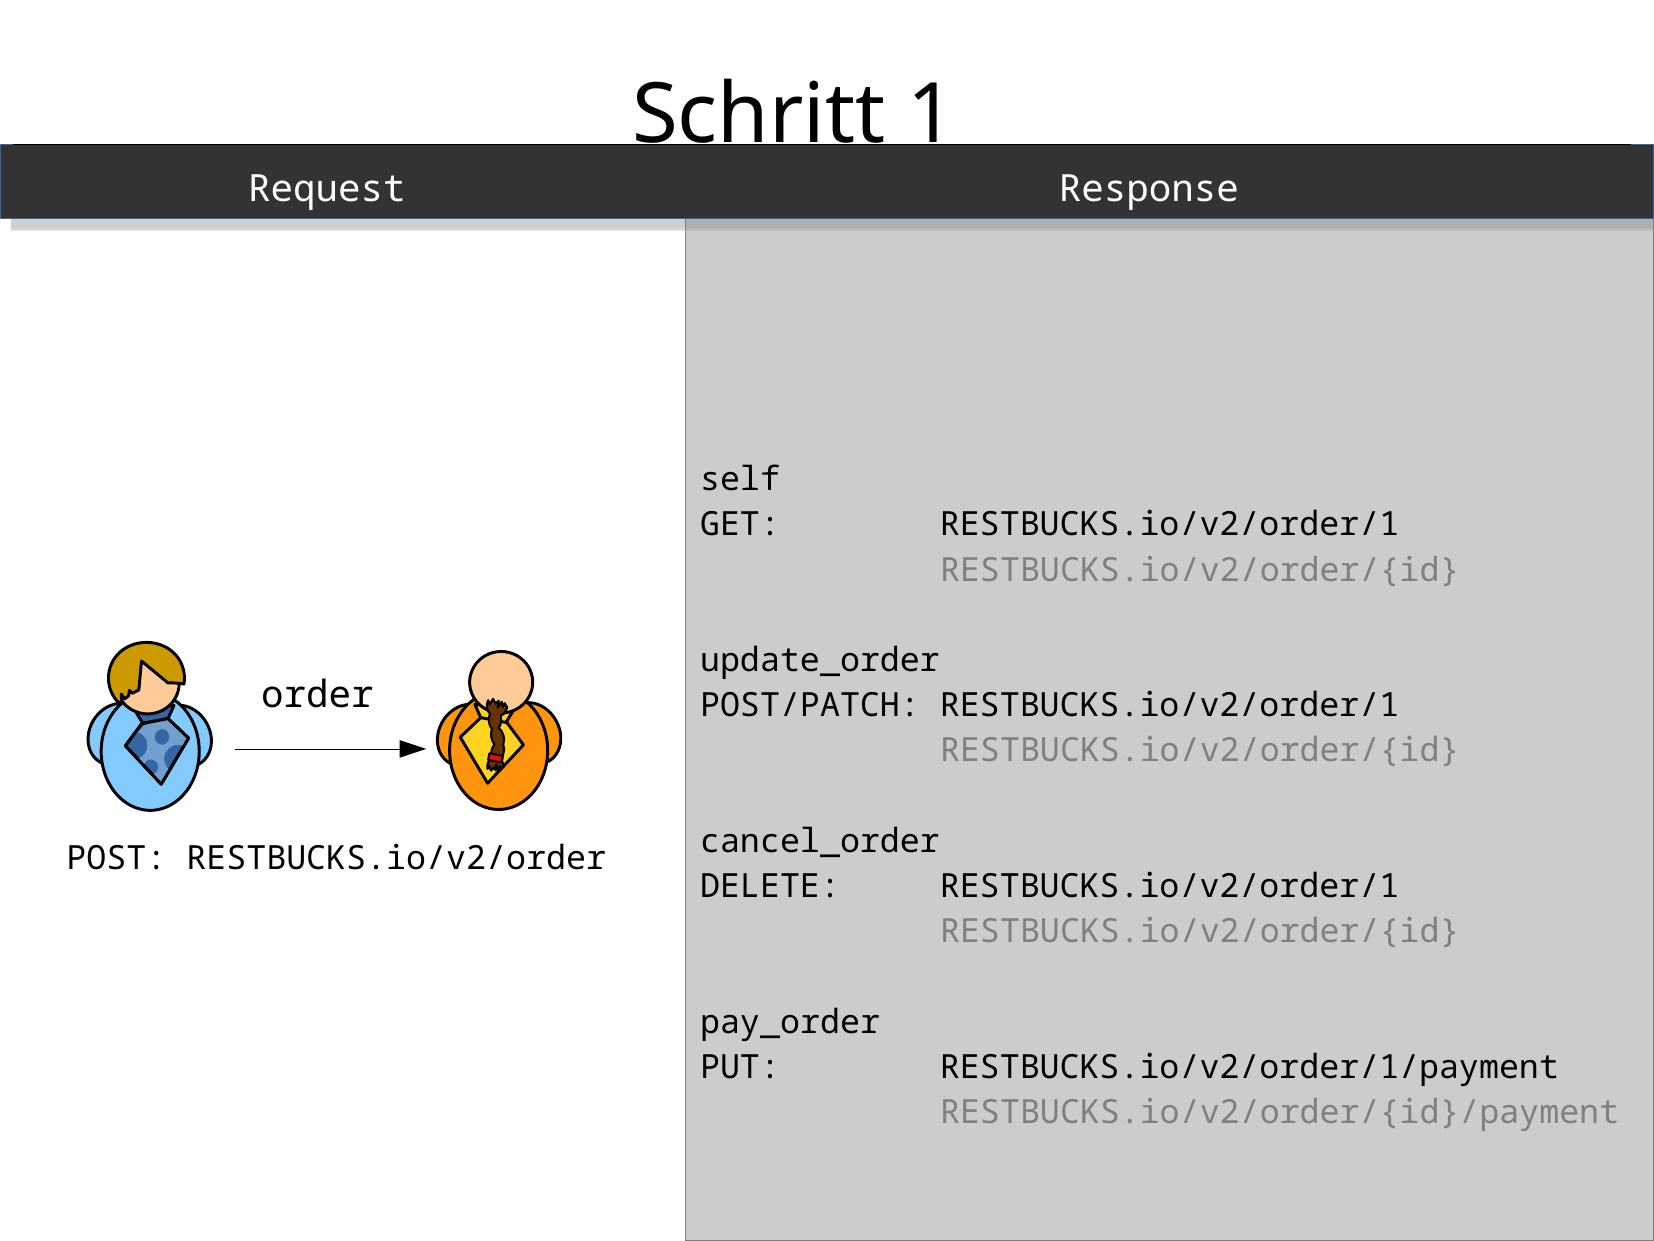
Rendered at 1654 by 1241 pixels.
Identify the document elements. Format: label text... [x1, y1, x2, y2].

text_box [88, 642, 212, 811]
text_box [437, 660, 561, 810]
text_box self GET: RESTBUCKS.io/v2/order/1 RESTBUCKS.io/v2/order/{id} update_order POST/PATCH: RESTBUCKS.io/v2/order/1 RESTBUCKS.io/v2/order/{id} cancel_order DELETE: RESTBUCKS.io/v2/order/1 RESTBUCKS.io/v2/order/{id} pay_order PUT: RESTBUCKS.io/v2/order/1/payment RESTBUCKS.io/v2/order/{id}/payment [685, 447, 1653, 1044]
text_box POST: RESTBUCKS.io/v2/order [51, 826, 660, 919]
text_box Schritt 1 [617, 46, 1049, 145]
text_box Request [233, 153, 421, 213]
text_box [479, 651, 523, 660]
text_box [0, 144, 1654, 1241]
text_box order [246, 660, 524, 719]
text_box Response [1044, 153, 1254, 213]
